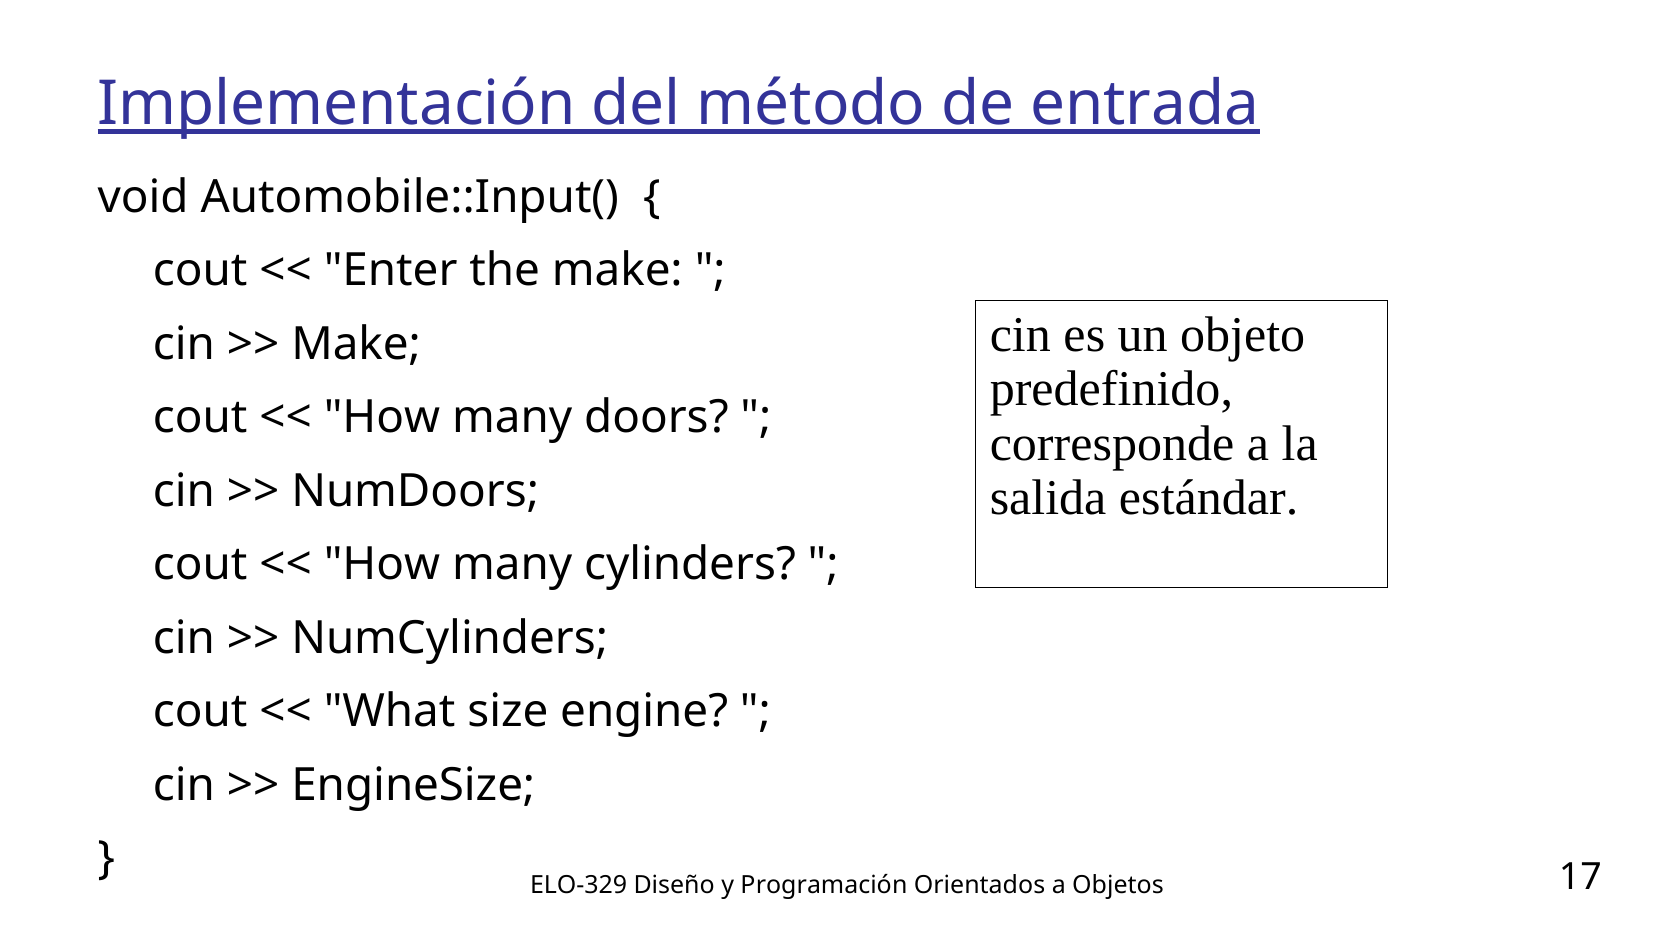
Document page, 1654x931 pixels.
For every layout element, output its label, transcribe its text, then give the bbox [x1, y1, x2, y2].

list void Automobile::Input()‏ { cout << "Enter the make: "; cin >> Make; cout << "How many doors? "; cin >> NumDoors; cout << "How many cylinders? "; cin >> NumCylinders; cout << "What size engine? "; cin >> EngineSize; } [82, 155, 1612, 826]
title Implementación del método de entrada [82, 4, 1654, 151]
text_box cin es un objeto predefinido, corresponde a la salida estándar. [975, 300, 1388, 588]
